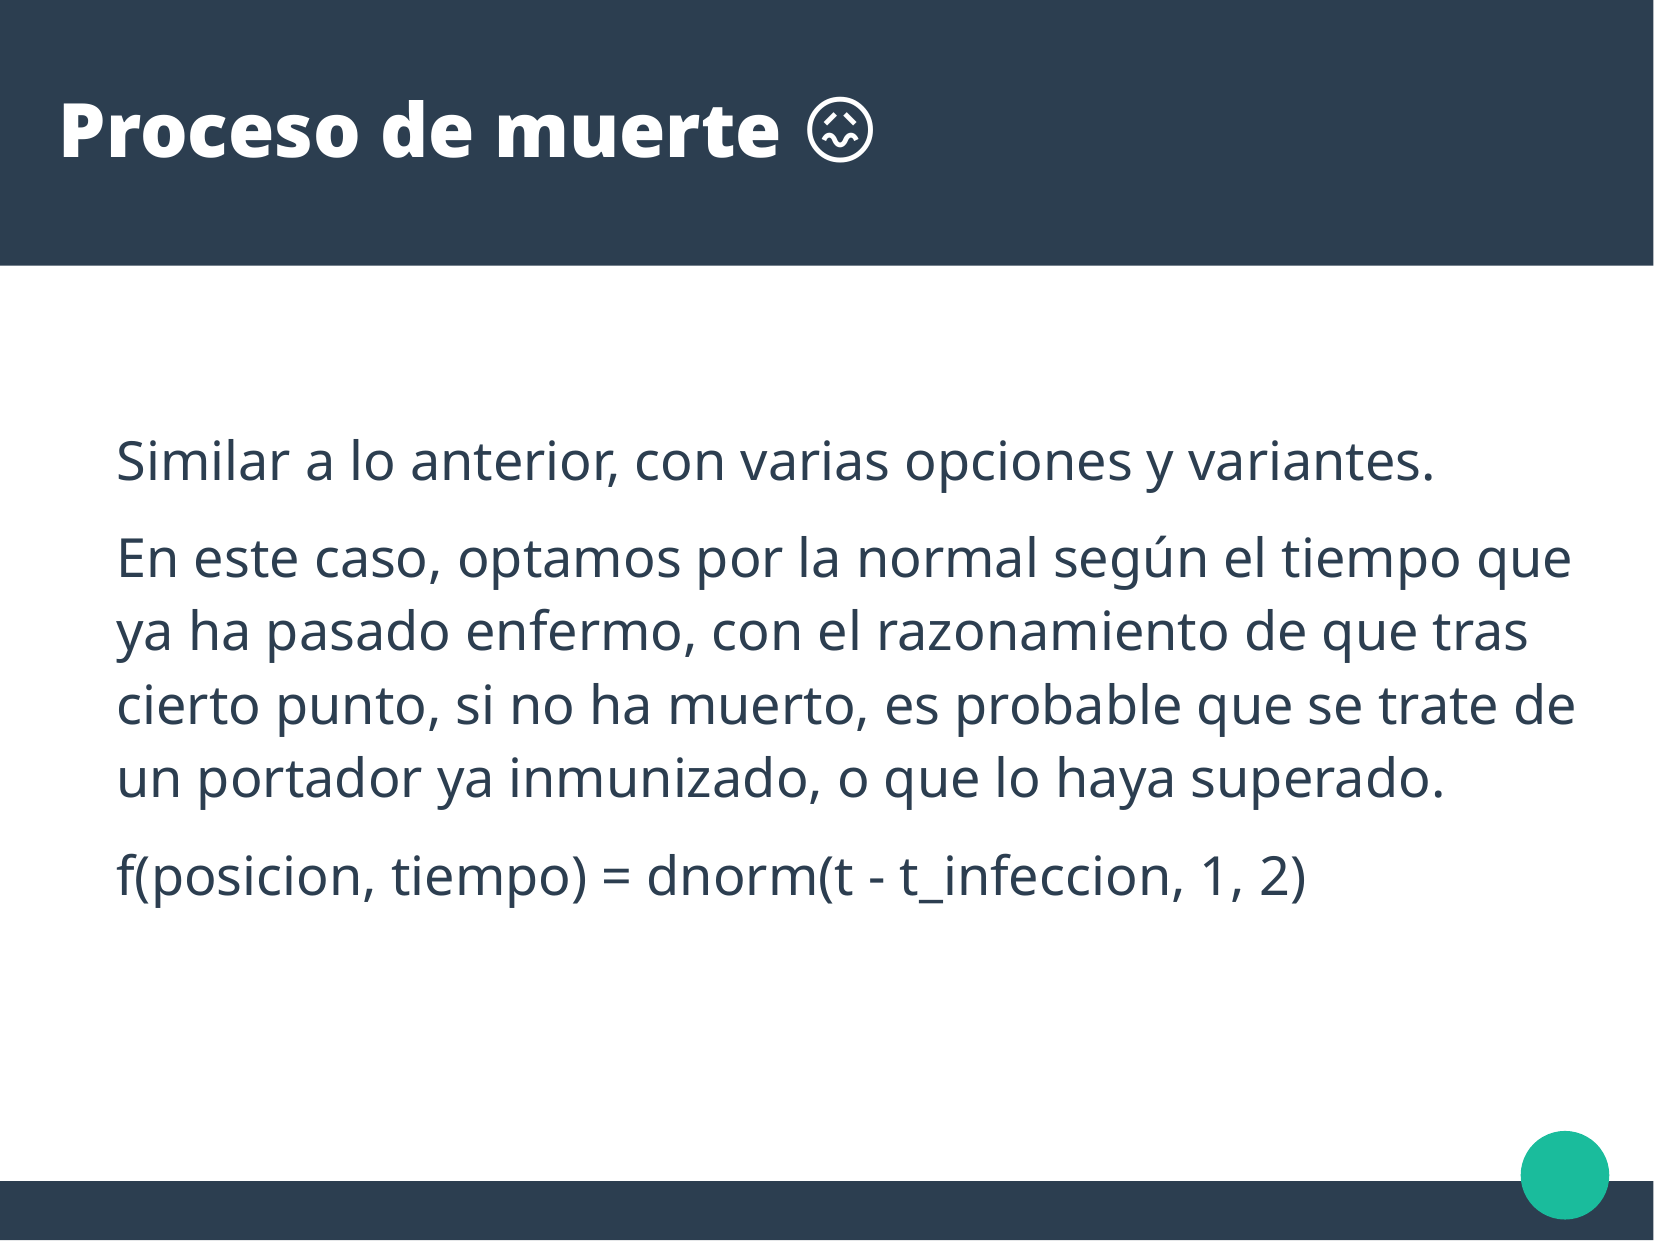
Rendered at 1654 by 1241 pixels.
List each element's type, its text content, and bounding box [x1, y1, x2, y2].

title Proceso de muerte 😖 [59, 49, 1595, 207]
list Similar a lo anterior, con varias opciones y variantes. En este caso, optamos por la normal según el tiempo que ya ha pasado enfermo, con el razonamiento de que tras cierto punto, si no ha muerto, es probable que se trate de un portador ya inmunizado, o que lo haya superado. f(posicion, tiempo) = dnorm(t - t_infeccion, 1, 2) [59, 324, 1595, 1152]
